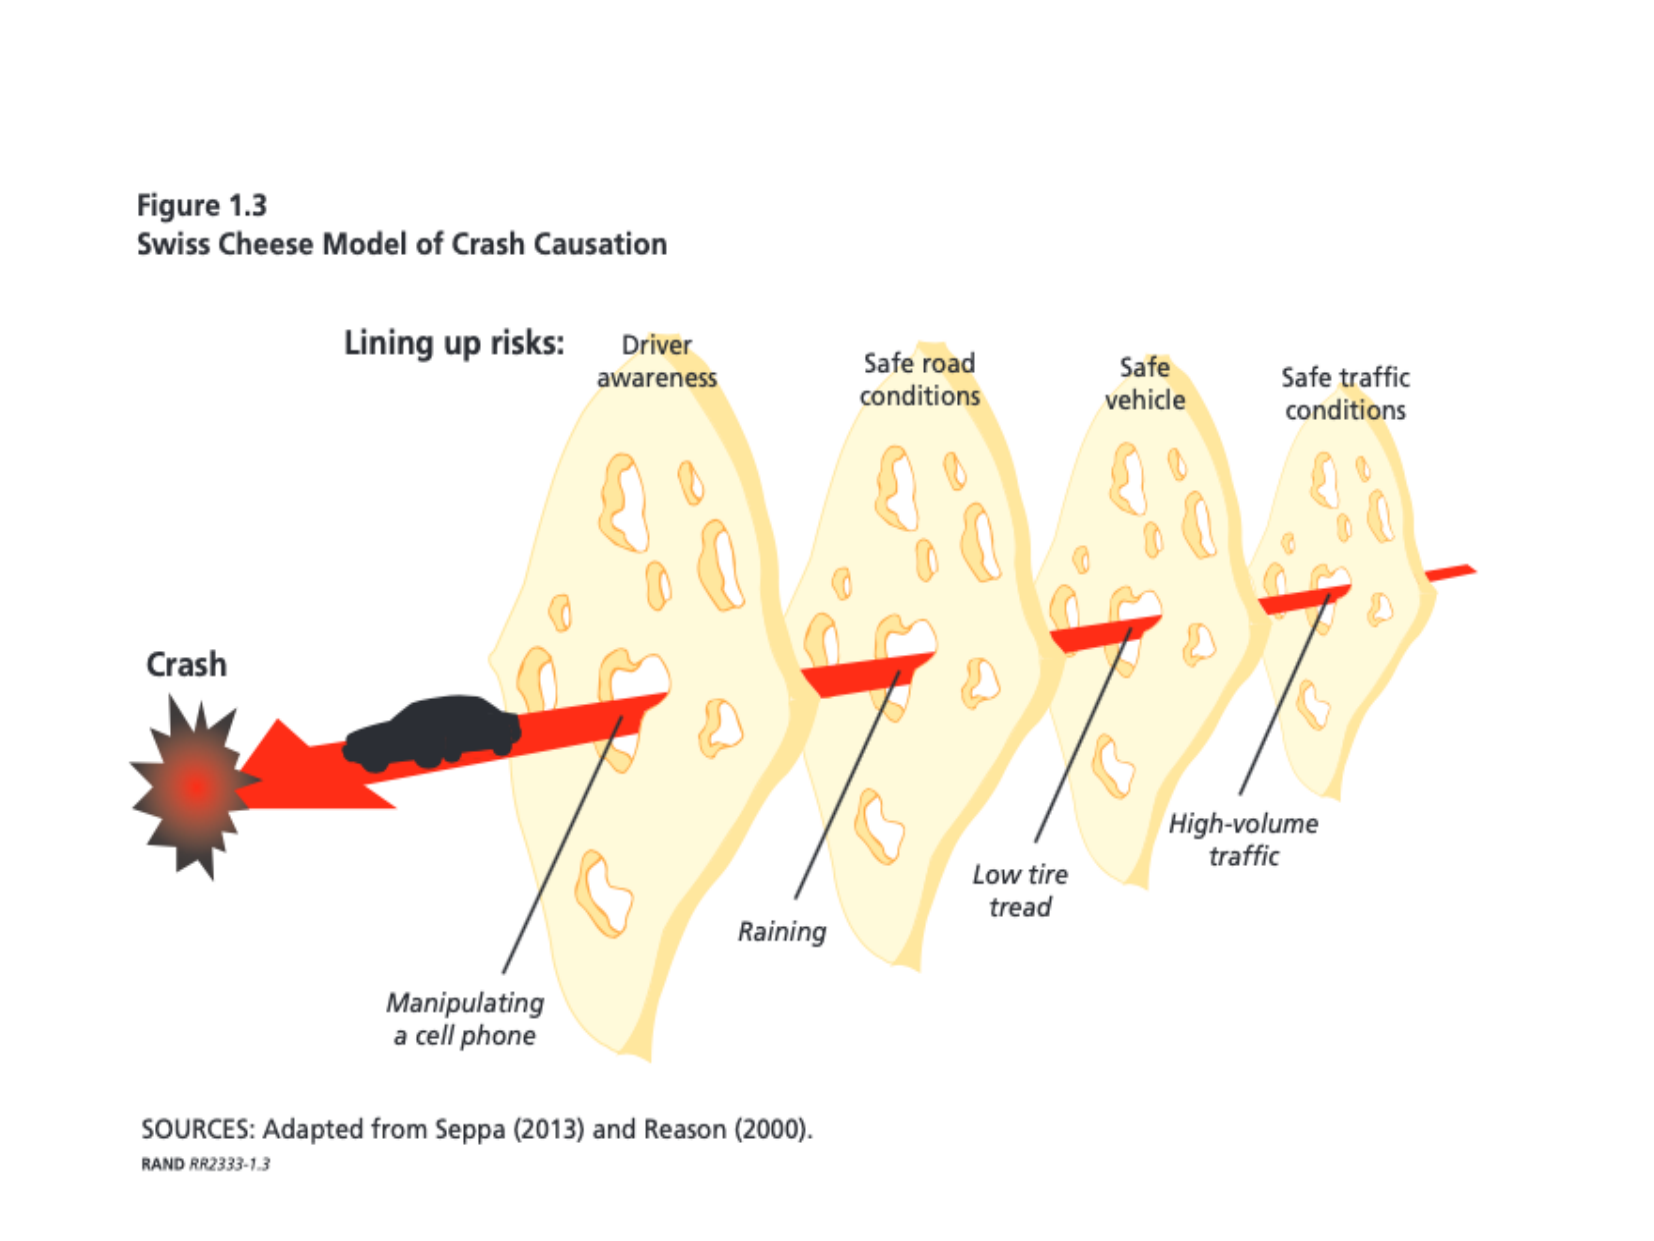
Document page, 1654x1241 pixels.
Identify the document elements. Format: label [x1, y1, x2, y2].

picture [30, 149, 1621, 1201]
